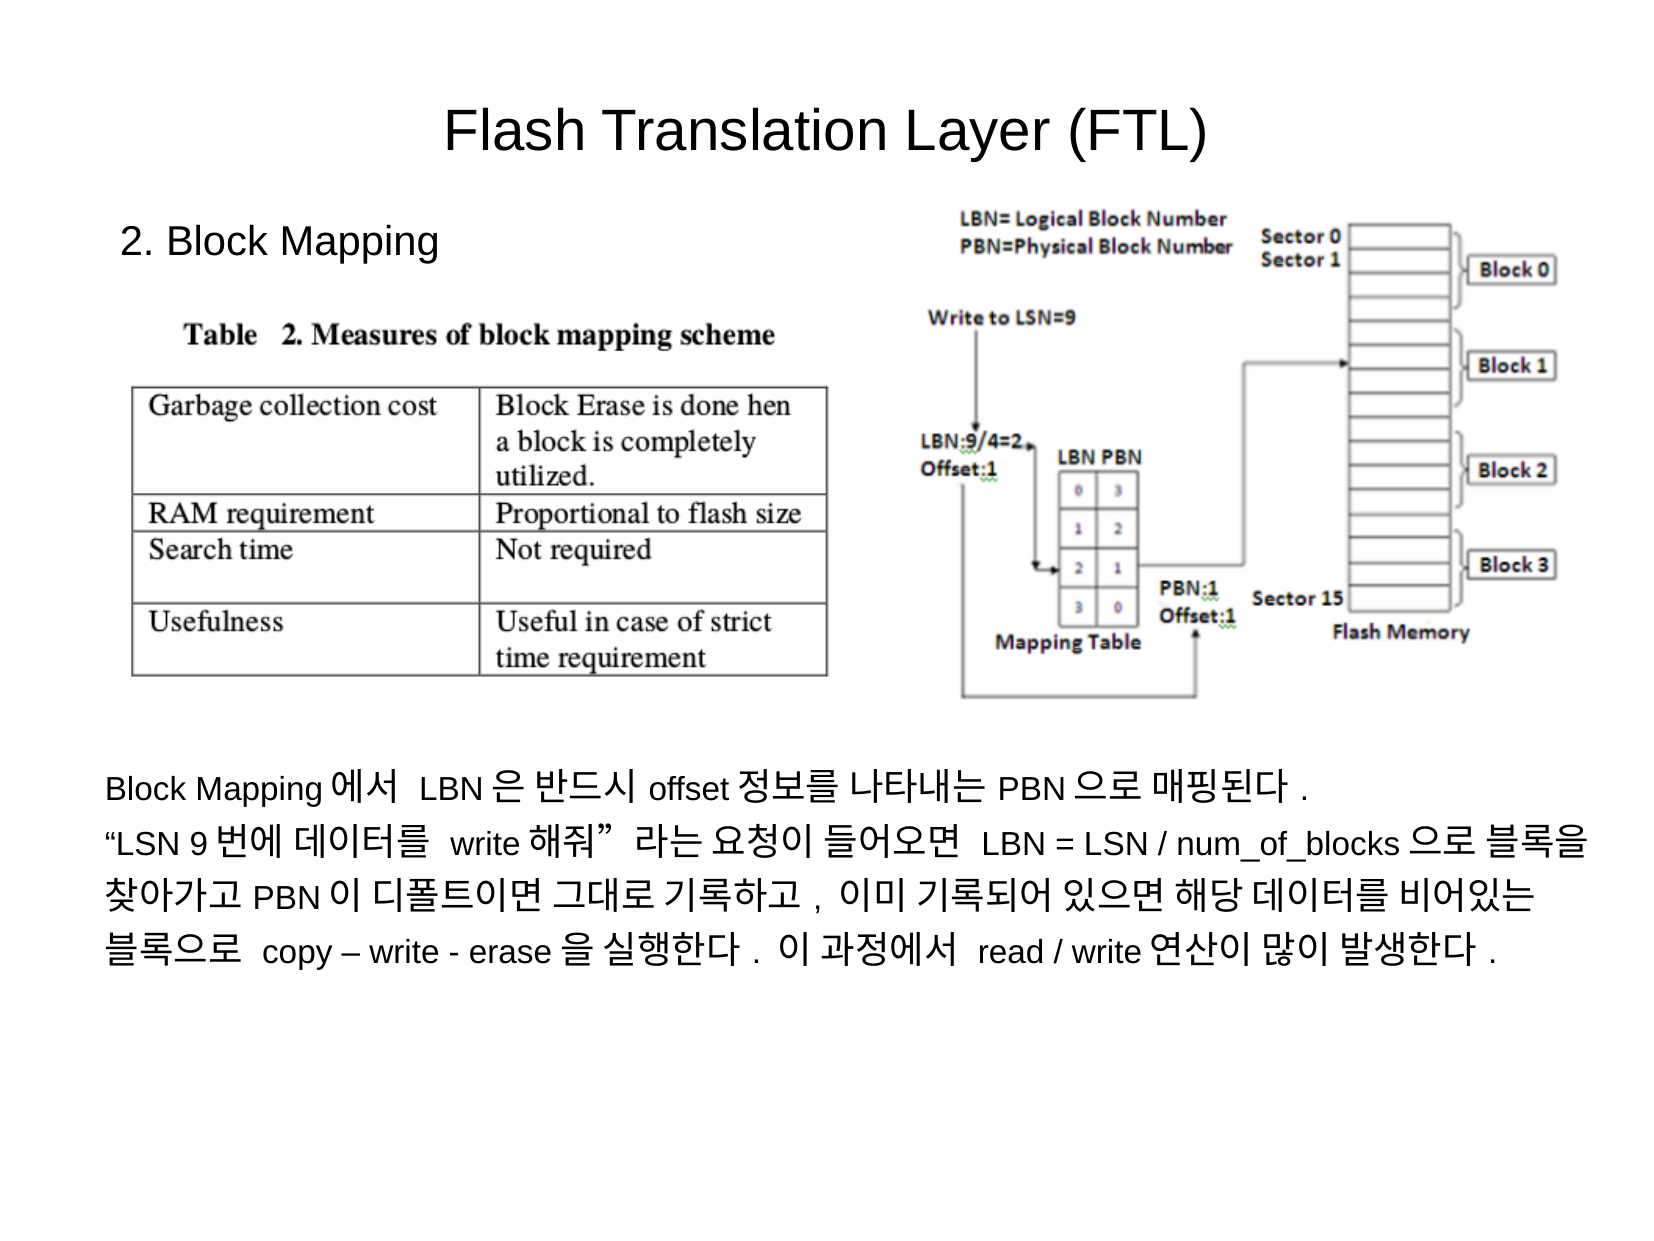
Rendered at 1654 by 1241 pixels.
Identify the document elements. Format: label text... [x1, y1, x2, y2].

picture [900, 195, 1575, 721]
picture [105, 301, 848, 706]
text_box Flash Translation Layer (FTL) [429, 90, 1225, 170]
text_box Block Mapping에서 LBN은 반드시offset정보를 나타내는PBN으로 매핑된다. “LSN 9번에 데이터를 write해줘”라는 요청이 들어오면 LBN = LSN / num_of_blocks으로 블록을 찾아가고 PBN이 디폴트이면 그대로 기록하고, 이미 기록되어 있으면 해당 데이터를 비어있는 블록으로 copy – write - erase을 실행한다. 이 과정에서 read / write연산이 많이 발생한다. [90, 750, 1605, 1098]
text_box 2. Block Mapping [105, 210, 455, 272]
